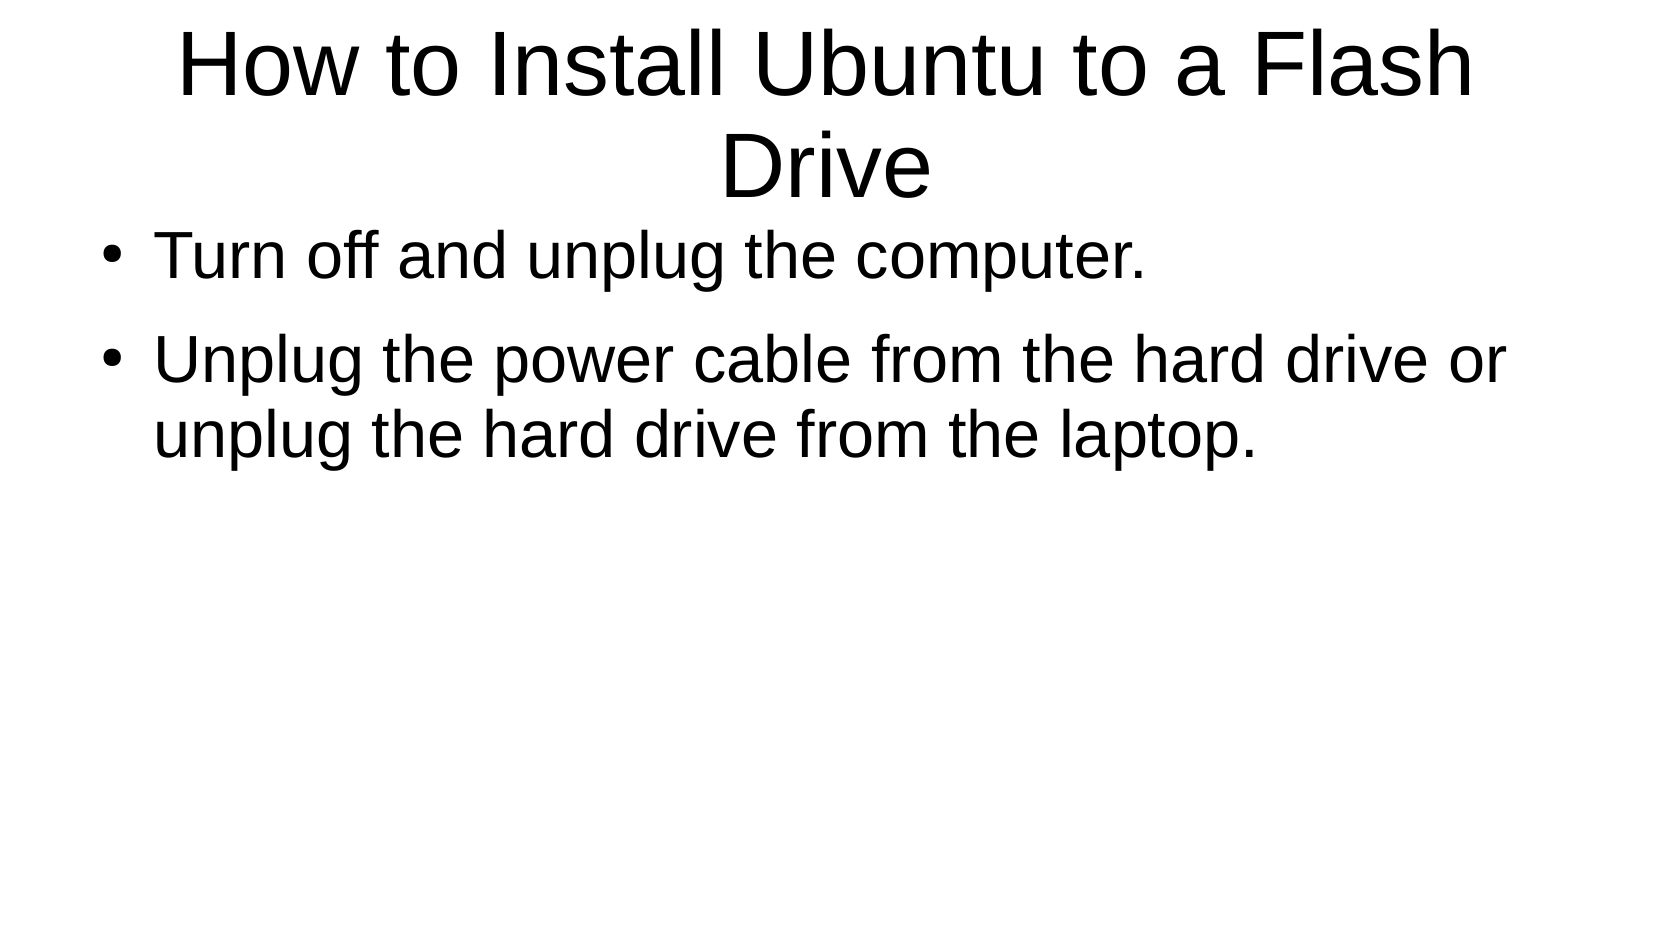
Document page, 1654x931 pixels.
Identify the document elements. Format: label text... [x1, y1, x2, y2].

title How to Install Ubuntu to a Flash Drive [82, 12, 1571, 217]
list Turn off and unplug the computer. Unplug the power cable from the hard drive or unplug the hard drive from the laptop. [82, 217, 1571, 758]
